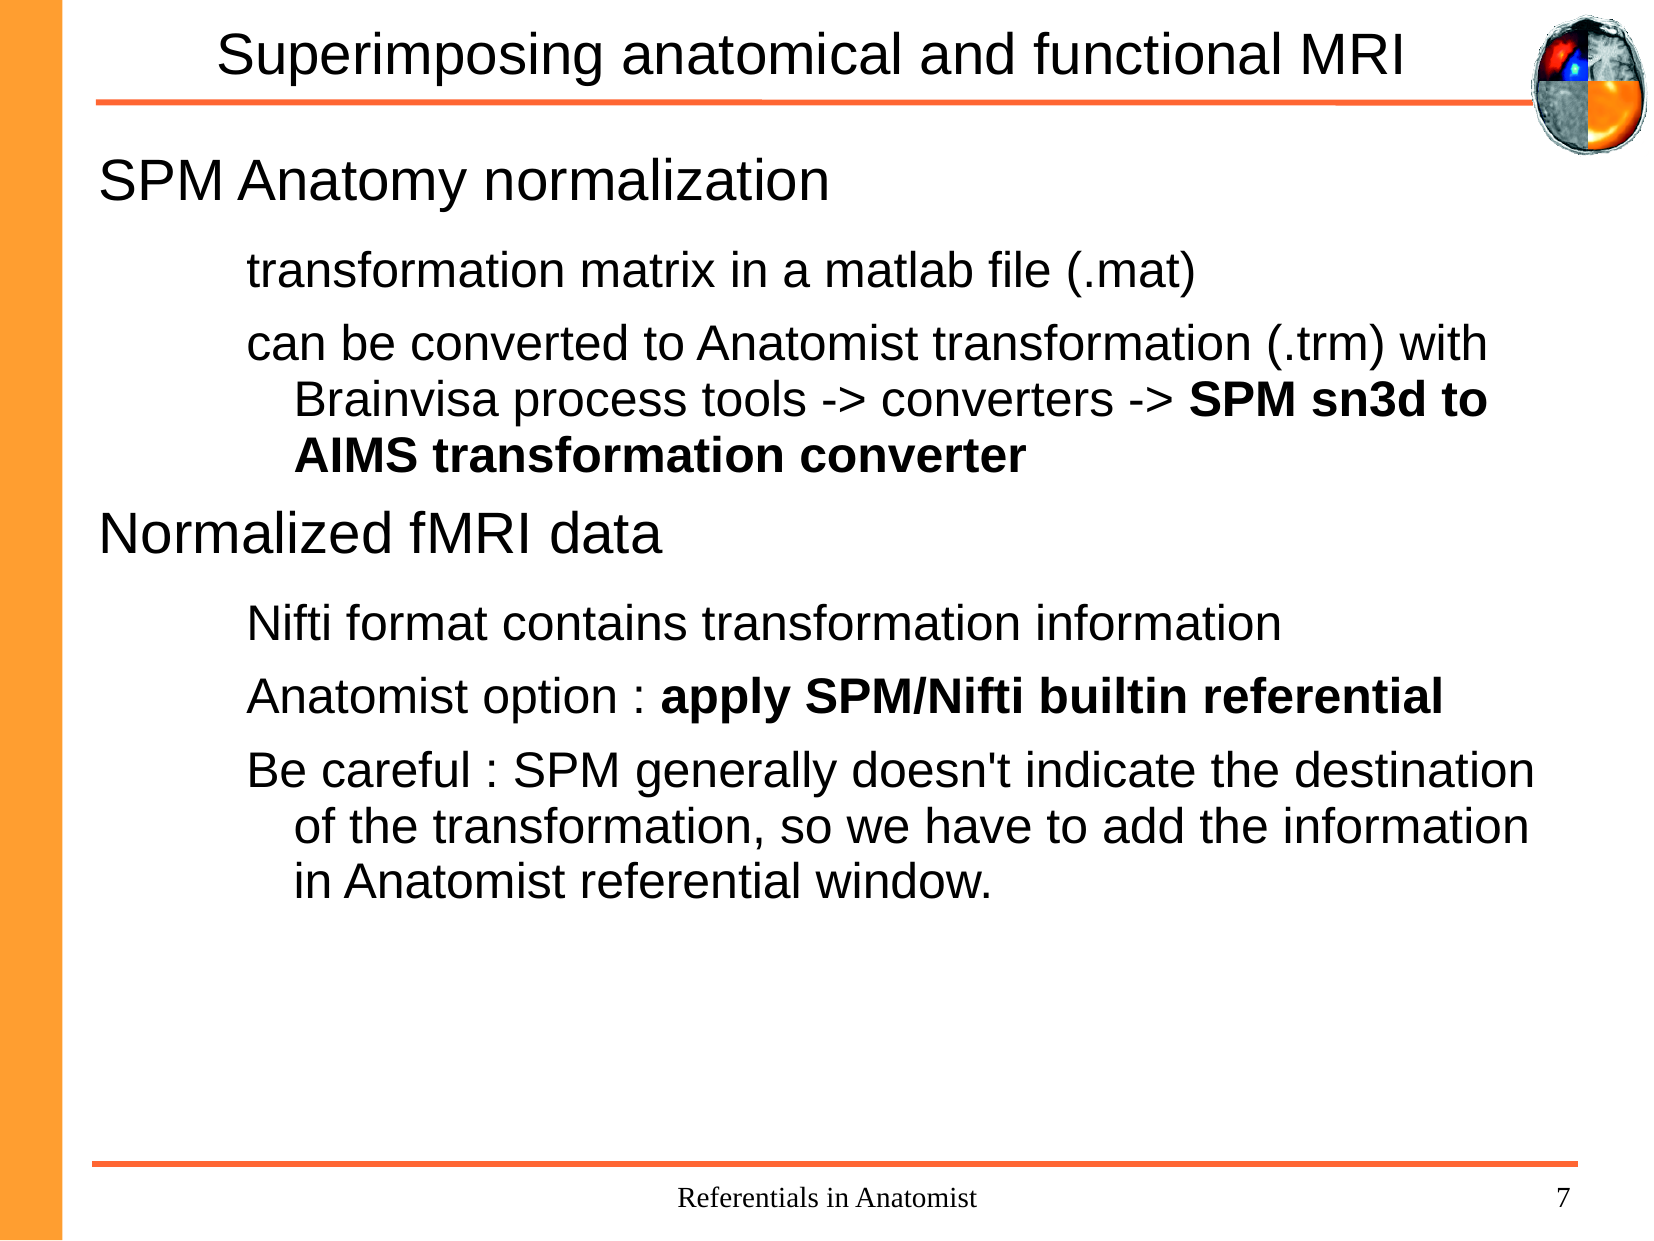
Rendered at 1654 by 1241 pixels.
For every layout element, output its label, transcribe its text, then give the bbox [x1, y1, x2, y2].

title Superimposing anatomical and functional MRI [88, 21, 1536, 87]
picture [1530, 14, 1649, 157]
list SPM Anatomy normalization transformation matrix in a matlab file (.mat) can be converted to Anatomist transformation (.trm) with Brainvisa process tools -> converters -> SPM sn3d to AIMS transformation converter Normalized fMRI data Nifti format contains transformation information Anatomist option : apply SPM/Nifti builtin referential Be careful : SPM generally doesn't indicate the destination of the transformation, so we have to add the information in Anatomist referential window. [80, 147, 1570, 967]
